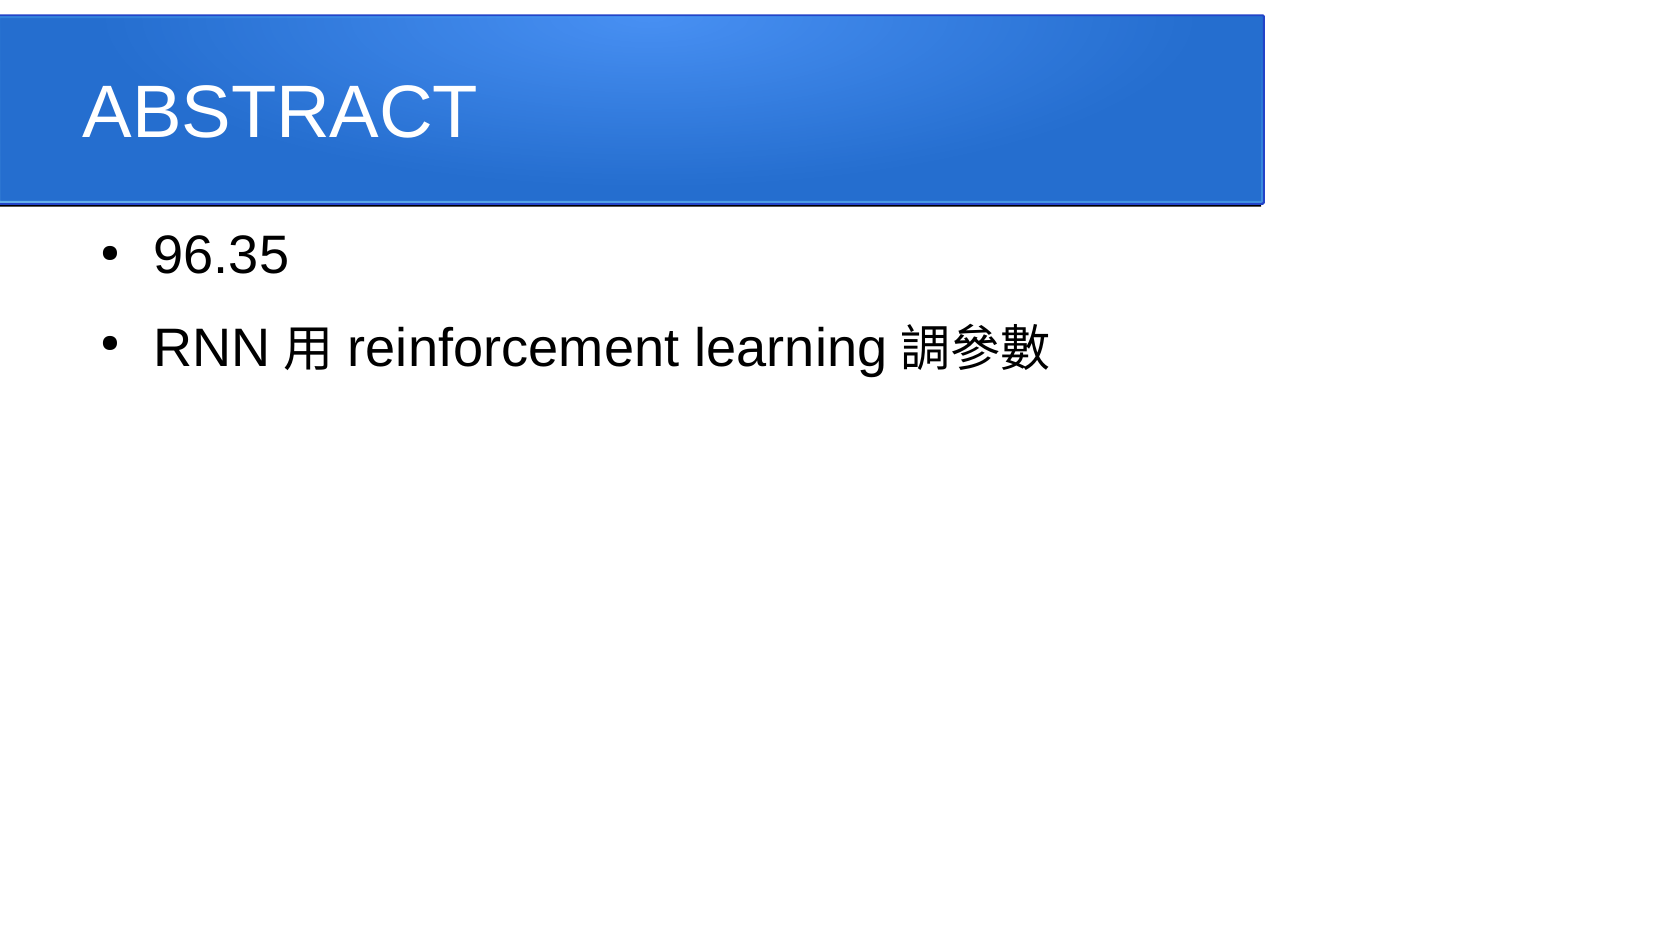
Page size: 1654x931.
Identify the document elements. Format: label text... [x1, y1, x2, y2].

list 96.35 RNN用reinforcement learning調參數 [82, 224, 1571, 764]
title ABSTRACT [82, 35, 1235, 189]
